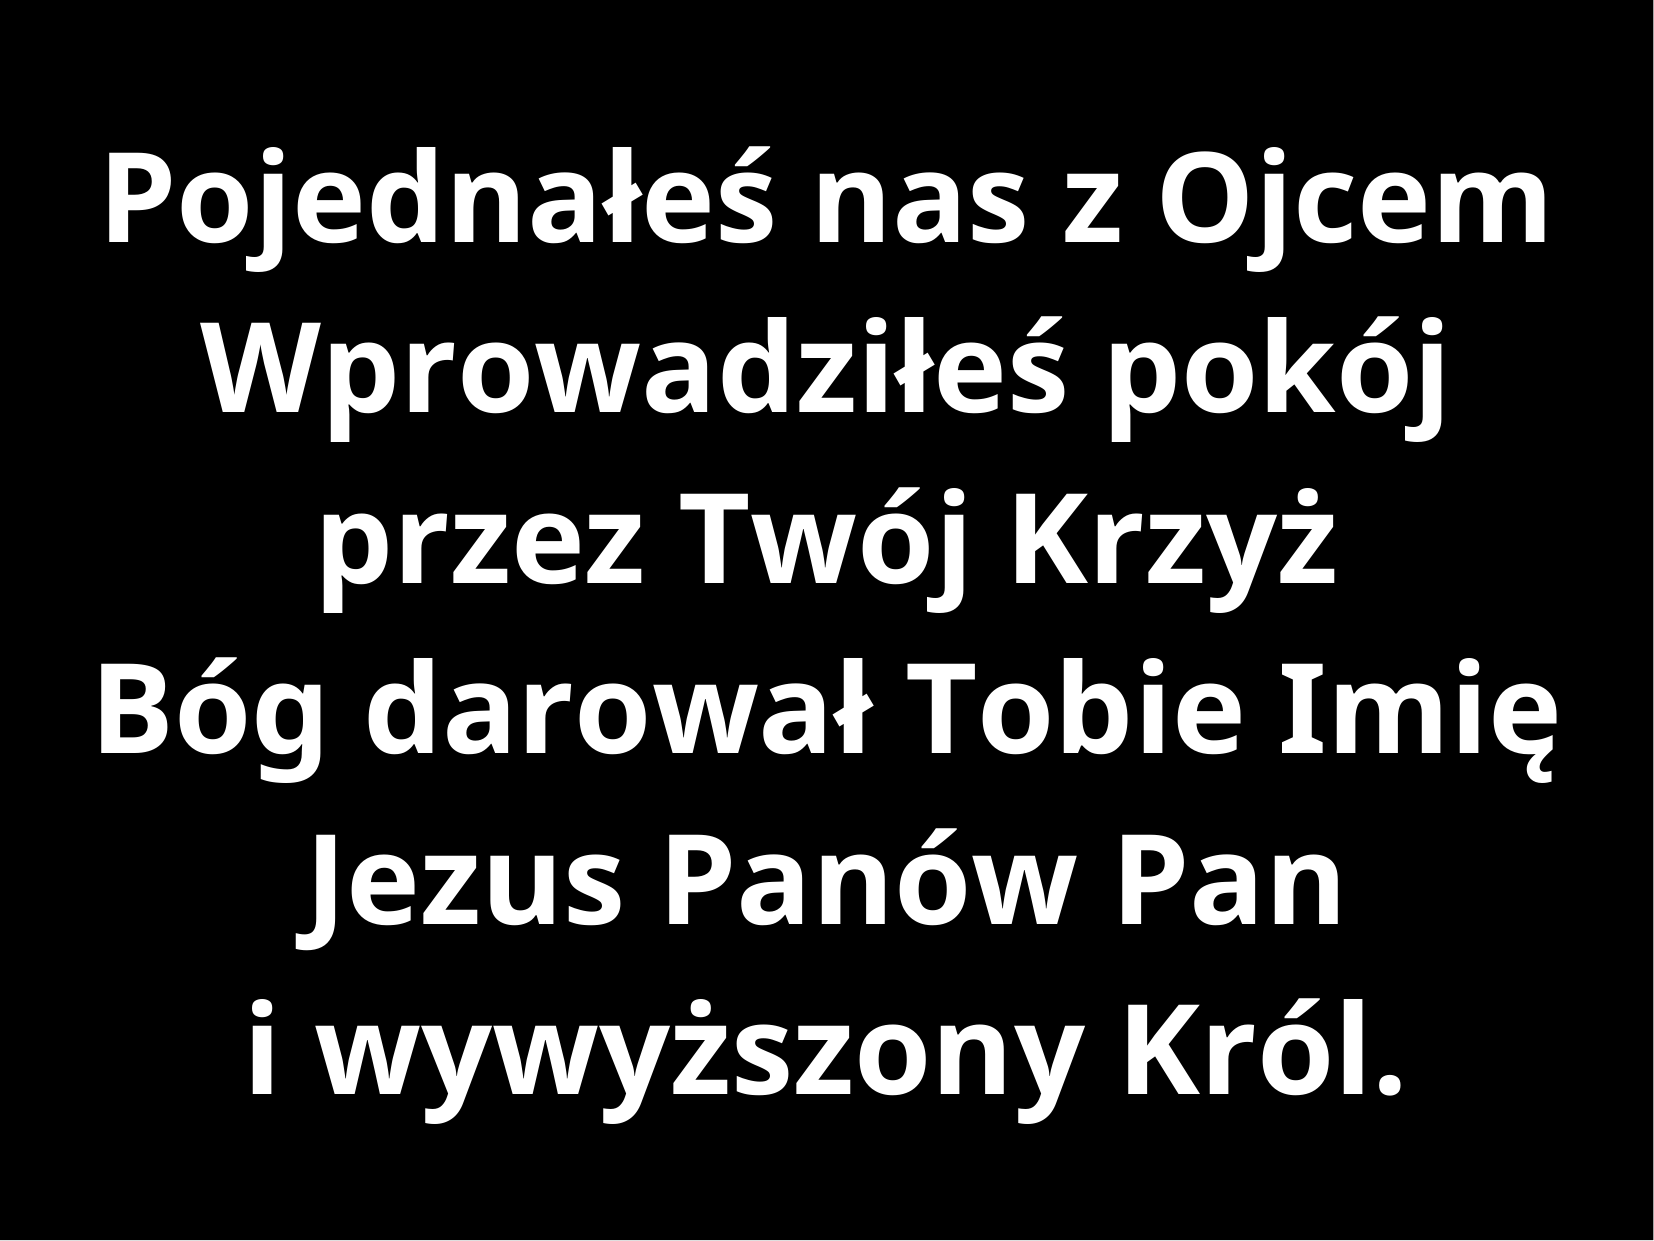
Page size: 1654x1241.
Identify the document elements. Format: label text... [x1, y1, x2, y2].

title Pojednałeś nas z Ojcem Wprowadziłeś pokój przez Twój Krzyż Bóg darował Tobie Imię Jezus Panów Pan i wywyższony Król. [0, 0, 1654, 1241]
